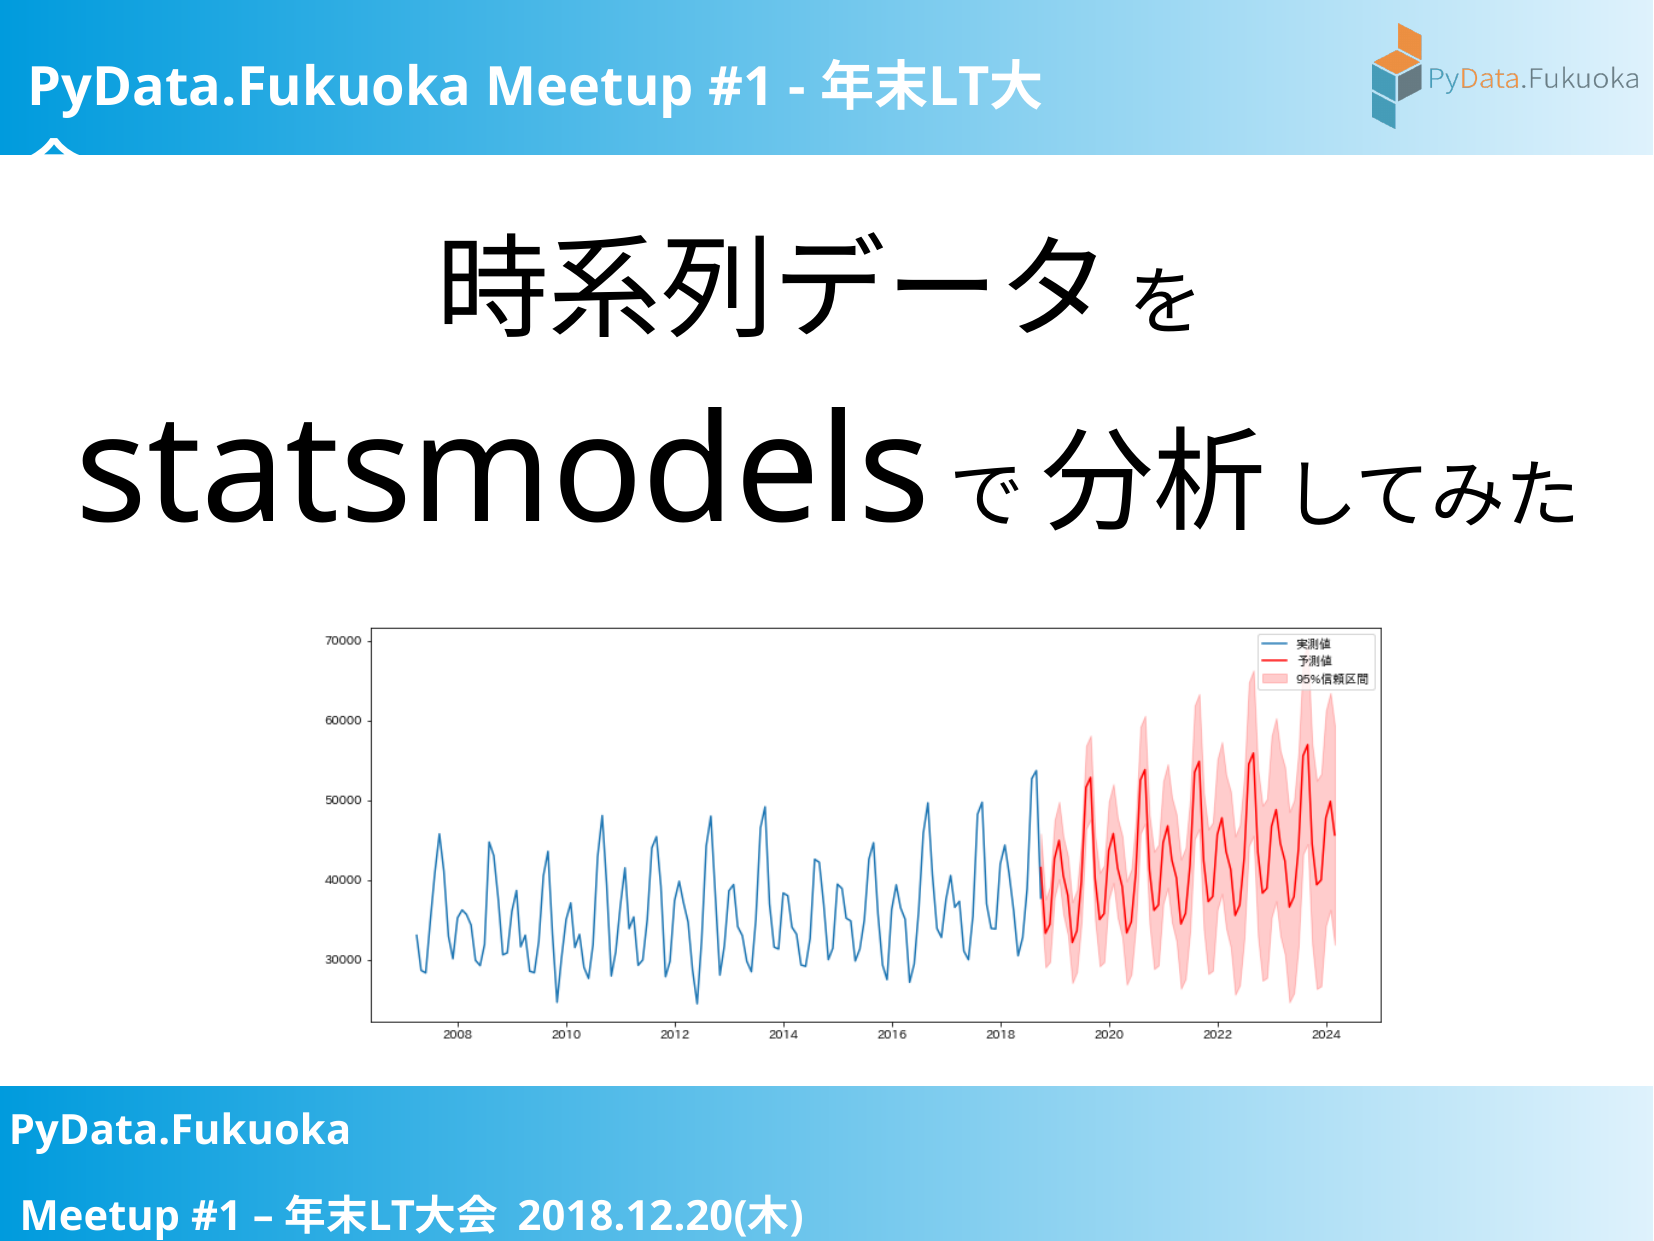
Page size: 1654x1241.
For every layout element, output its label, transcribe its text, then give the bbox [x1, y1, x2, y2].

picture [318, 625, 1389, 1045]
text_box PyData.Fukuoka Meetup #1 - 年末LT大会 [12, 35, 1099, 120]
text_box PyData.Fukuoka Meetup #1 – 年末LT大会 2018.12.20(木) [0, 1092, 886, 1239]
title 時系列データ を statsmodels で 分析 してみた [31, 215, 1626, 549]
picture [1372, 23, 1642, 129]
